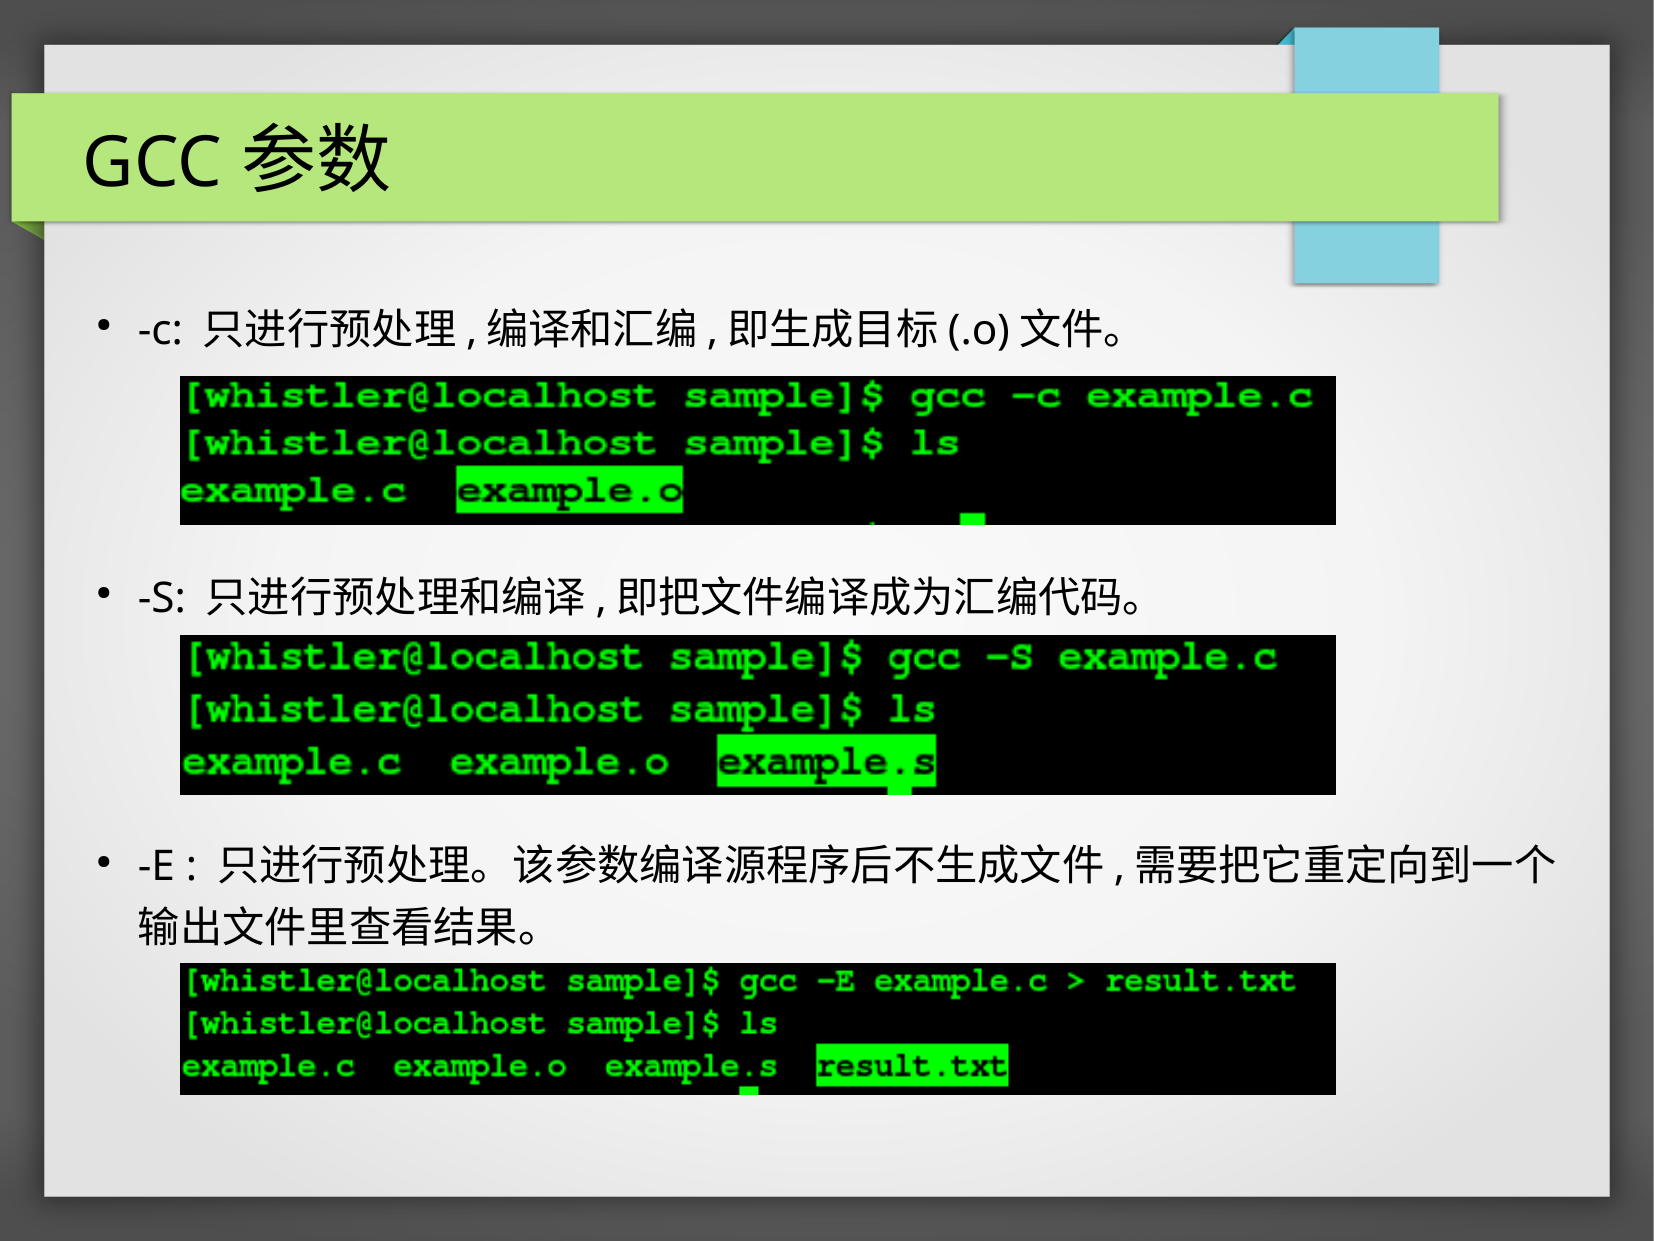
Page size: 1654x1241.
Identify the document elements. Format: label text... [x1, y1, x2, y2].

title GCC参数 [82, 94, 1264, 213]
list -c: 只进行预处理,编译和汇编,即生成目标(.o)文件。 -S: 只进行预处理和编译,即把文件编译成为汇编代码。 -E : 只进行预处理。该参数编译源程序后不生成文件,需要把它重定向到一个输出文件里查看结果。 [82, 295, 1571, 961]
picture [0, 0, 1654, 1241]
